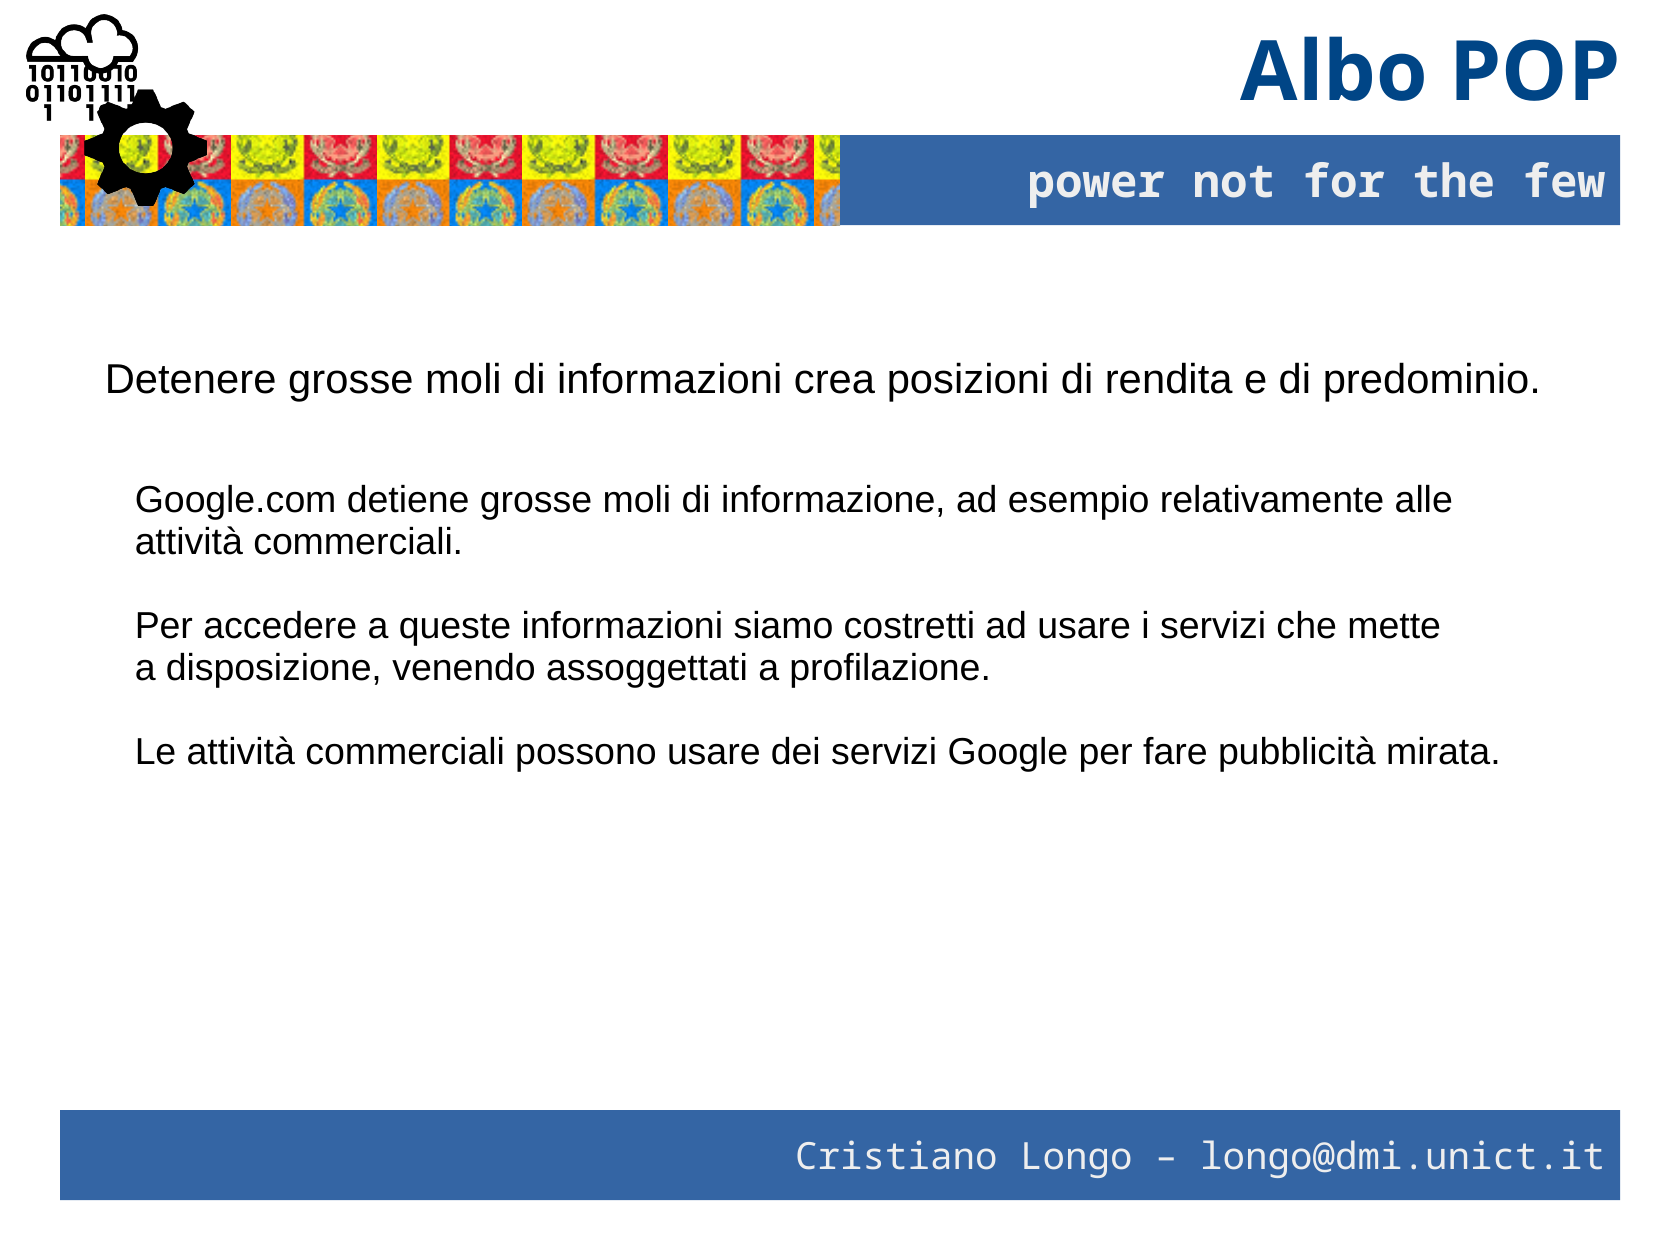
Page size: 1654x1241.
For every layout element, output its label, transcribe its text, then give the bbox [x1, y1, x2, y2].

text_box Cristiano Longo – longo@dmi.unict.it [60, 1110, 1621, 1201]
text_box [60, 135, 840, 226]
text_box Detenere grosse moli di informazioni crea posizioni di rendita e di predominio. [90, 348, 1576, 451]
text_box power not for the few [840, 135, 1621, 226]
picture [26, 14, 207, 206]
text_box Google.com detiene grosse moli di informazione, ad esempio relativamente alle attività commerciali. Per accedere a queste informazioni siamo costretti ad usare i servizi che mette a disposizione, venendo assoggettati a profilazione. Le attività commerciali possono usare dei servizi Google per fare pubblicità mirata. [120, 471, 1517, 781]
text_box Albo POP [982, 4, 1636, 124]
